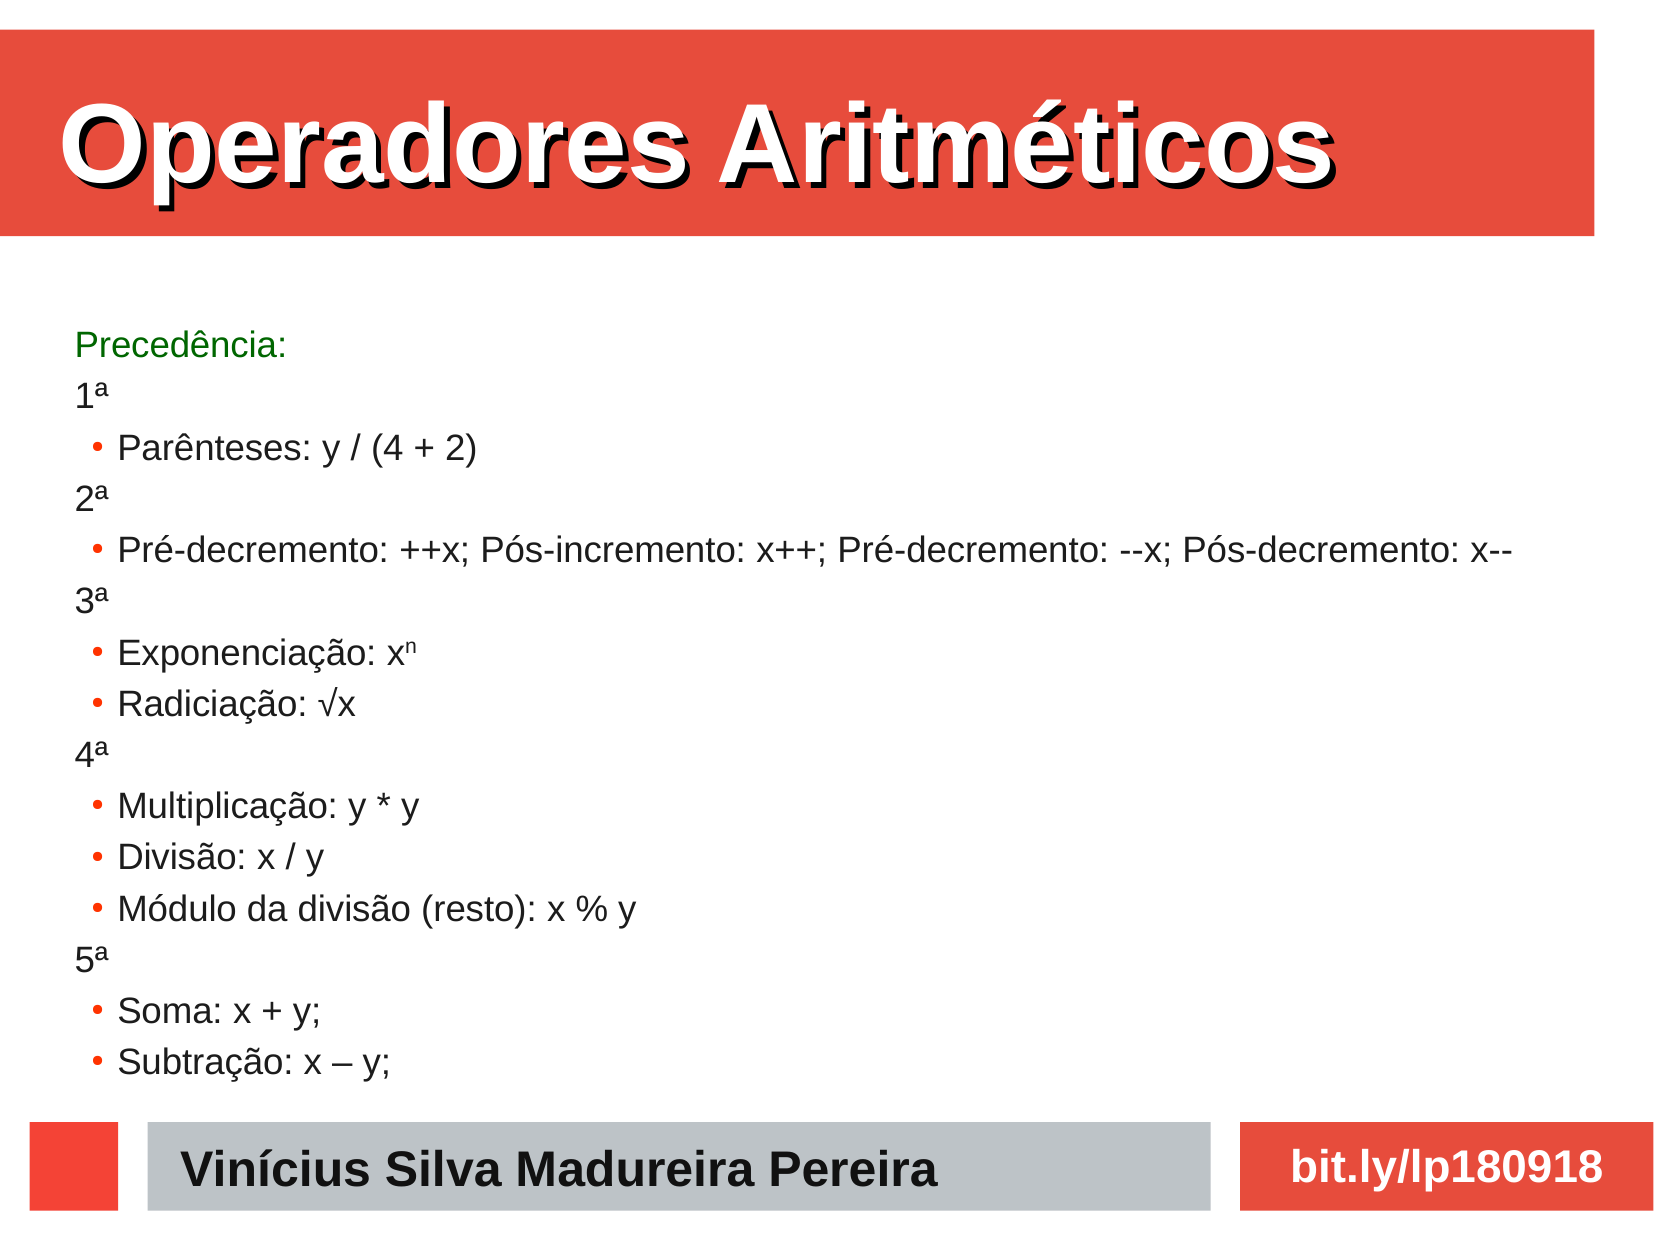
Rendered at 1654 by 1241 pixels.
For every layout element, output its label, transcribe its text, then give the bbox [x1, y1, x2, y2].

title Operadores Aritméticos [59, 59, 1595, 207]
text_box Vinícius Silva Madureira Pereira [165, 1133, 1170, 1205]
list Precedência: 1ª Parênteses: y / (4 + 2) 2ª Pré-decremento: ++x; Pós-incremento: x++; Pré-decremento: --x; Pós-decremento: x-- 3ª Exponenciação: xn Radiciação: √x 4ª Multiplicação: y * y Divisão: x / y Módulo da divisão (resto): x % y 5ª Soma: x + y; Subtração: x – y; [59, 324, 1565, 1093]
text_box bit.ly/lp180918 [1228, 1133, 1654, 1205]
